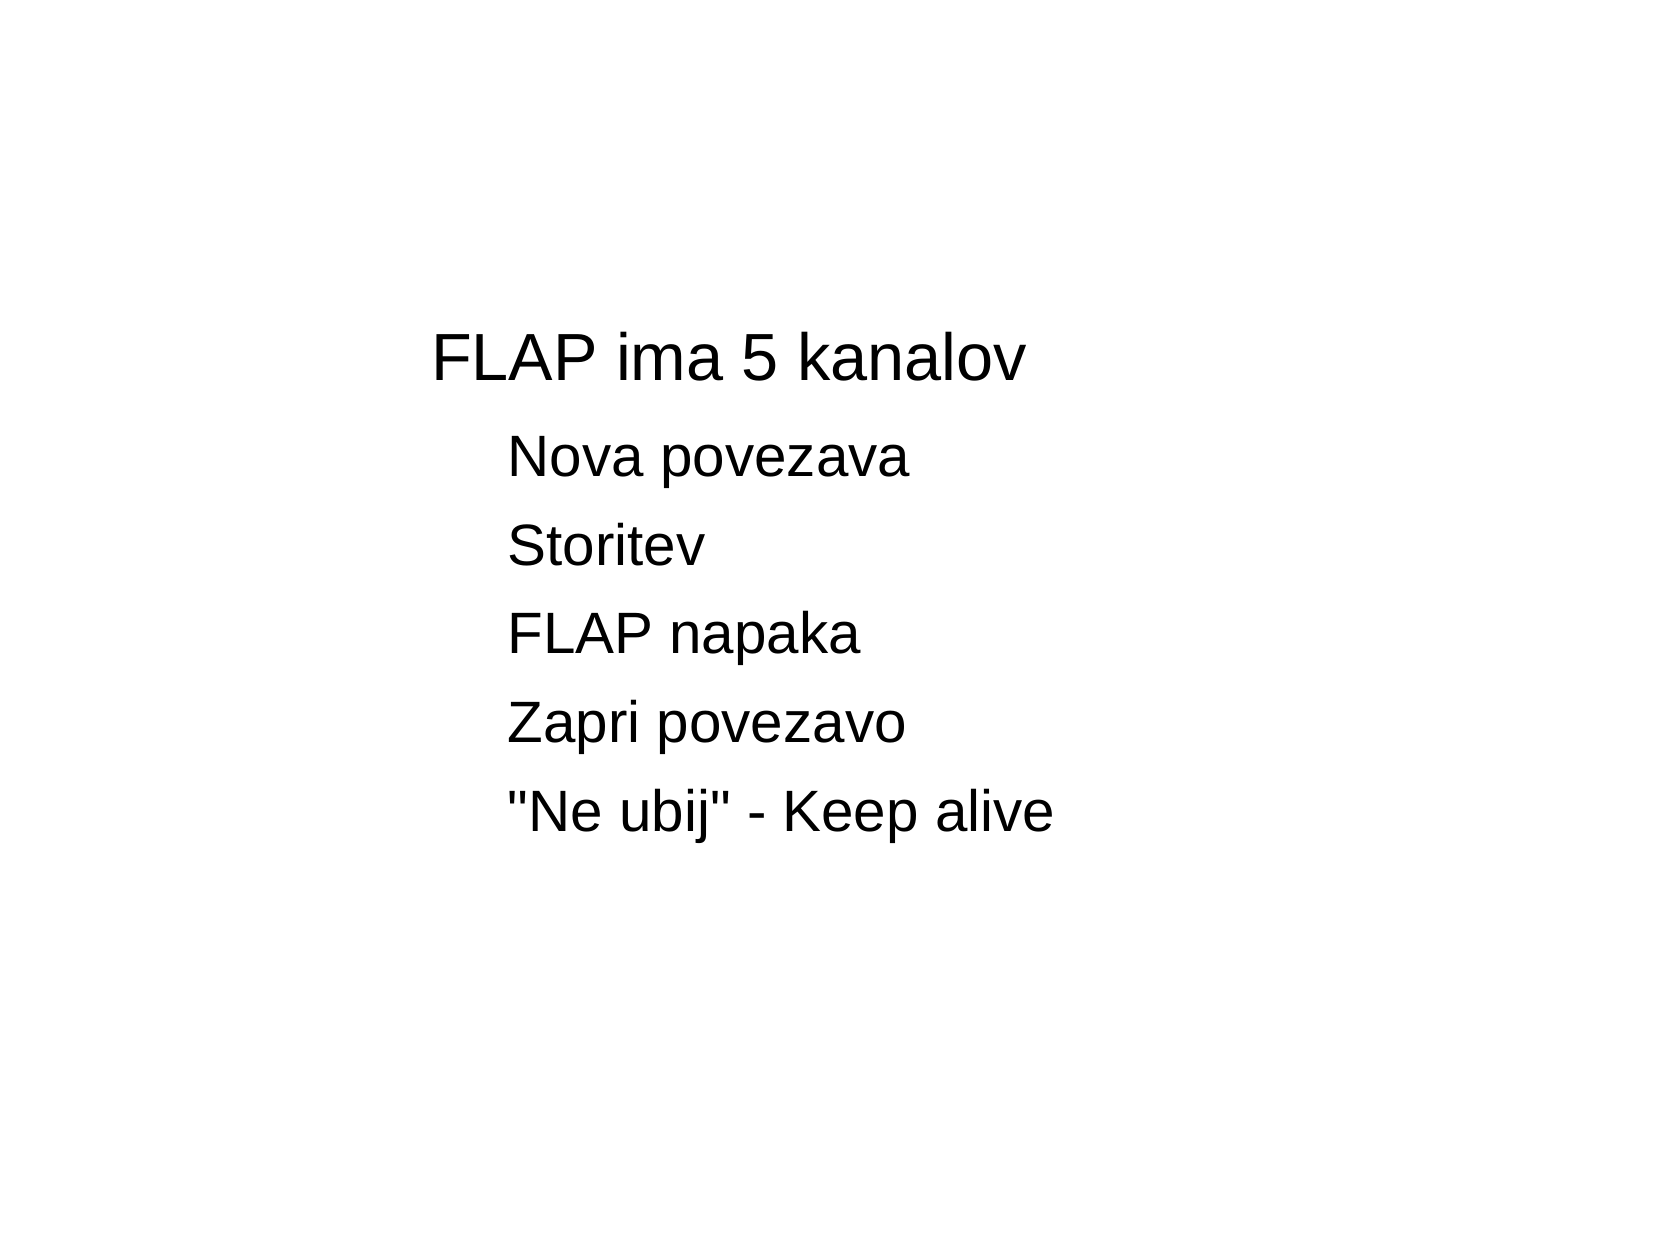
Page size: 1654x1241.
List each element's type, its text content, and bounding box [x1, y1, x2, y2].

list FLAP ima 5 kanalov Nova povezava Storitev FLAP napaka Zapri povezavo "Ne ubij" - Keep alive [413, 319, 1247, 886]
